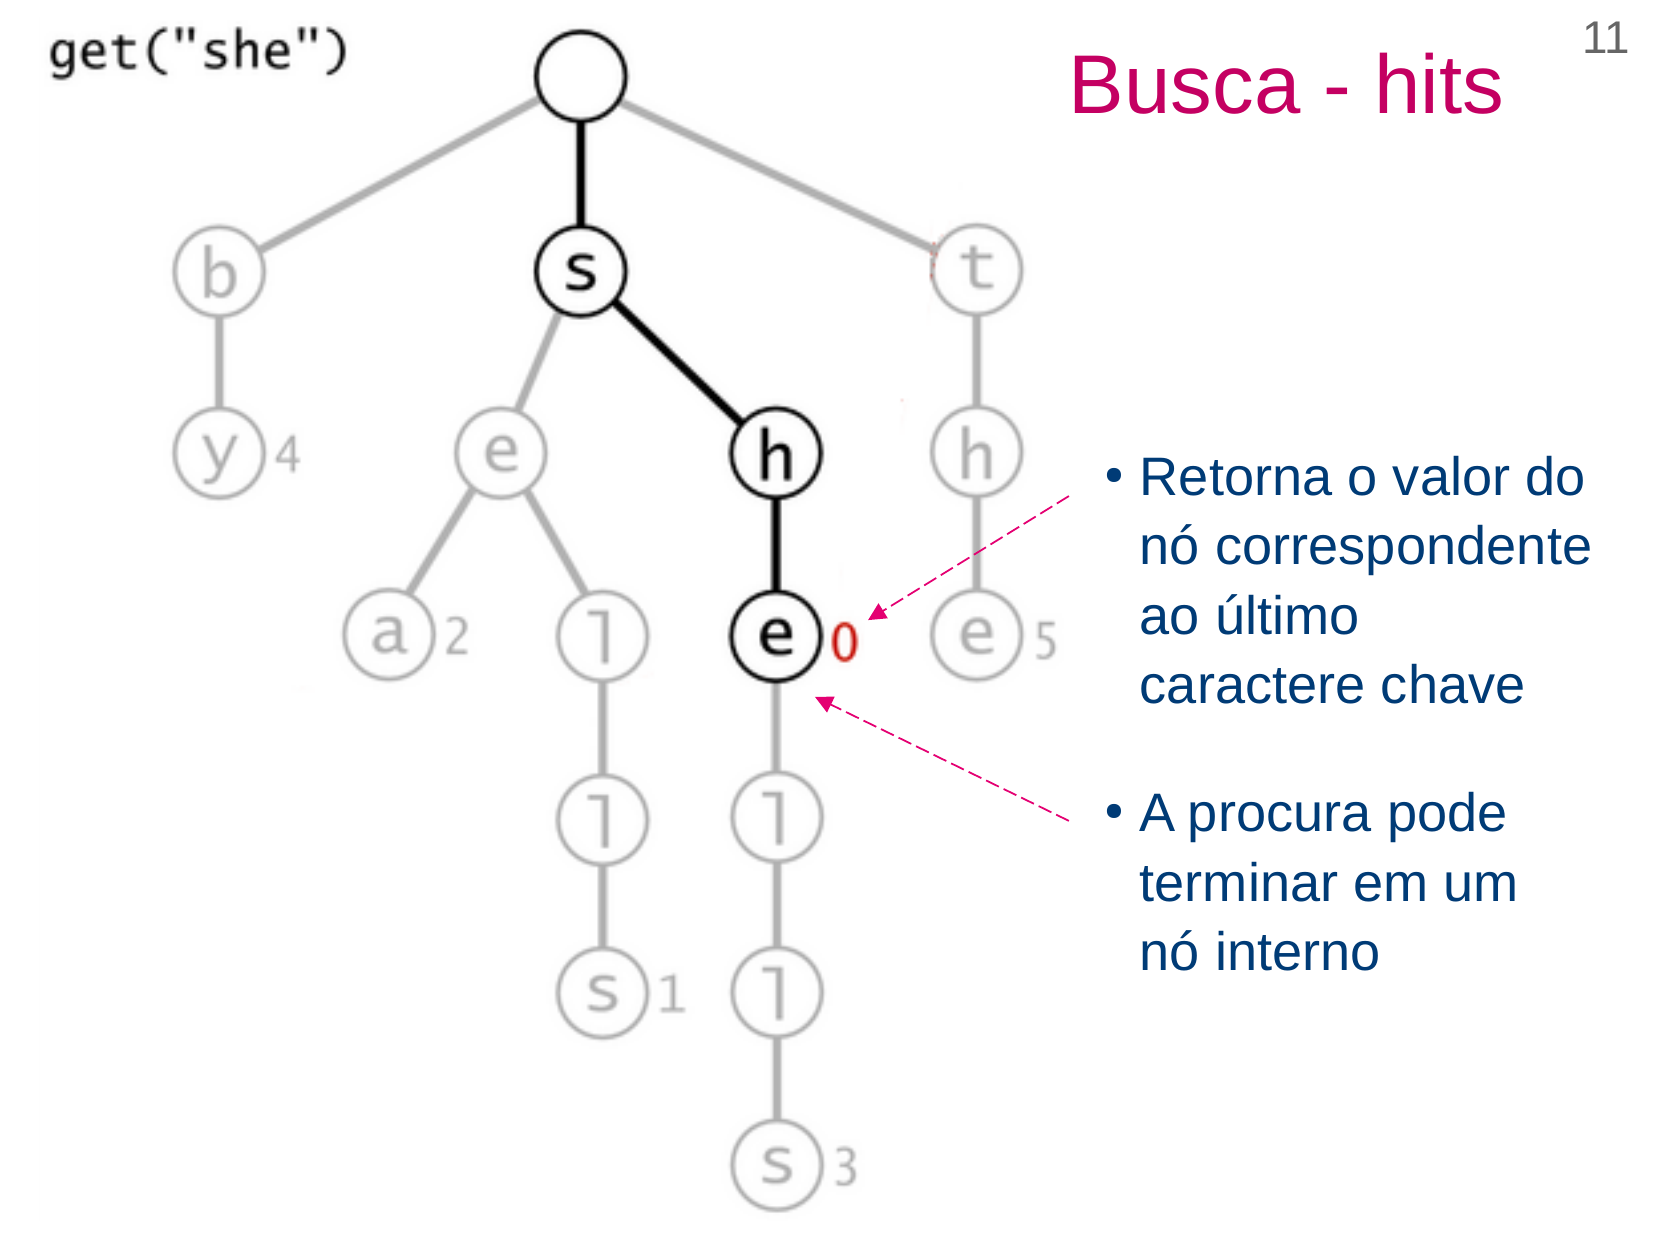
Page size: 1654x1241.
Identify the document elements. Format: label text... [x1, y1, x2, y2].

list Retorna o valor do nó correspondente ao último caractere chave A procura pode terminar em um nó interno [1104, 437, 1595, 1211]
title Busca - hits [1069, 29, 1595, 148]
picture [38, 17, 1069, 1221]
